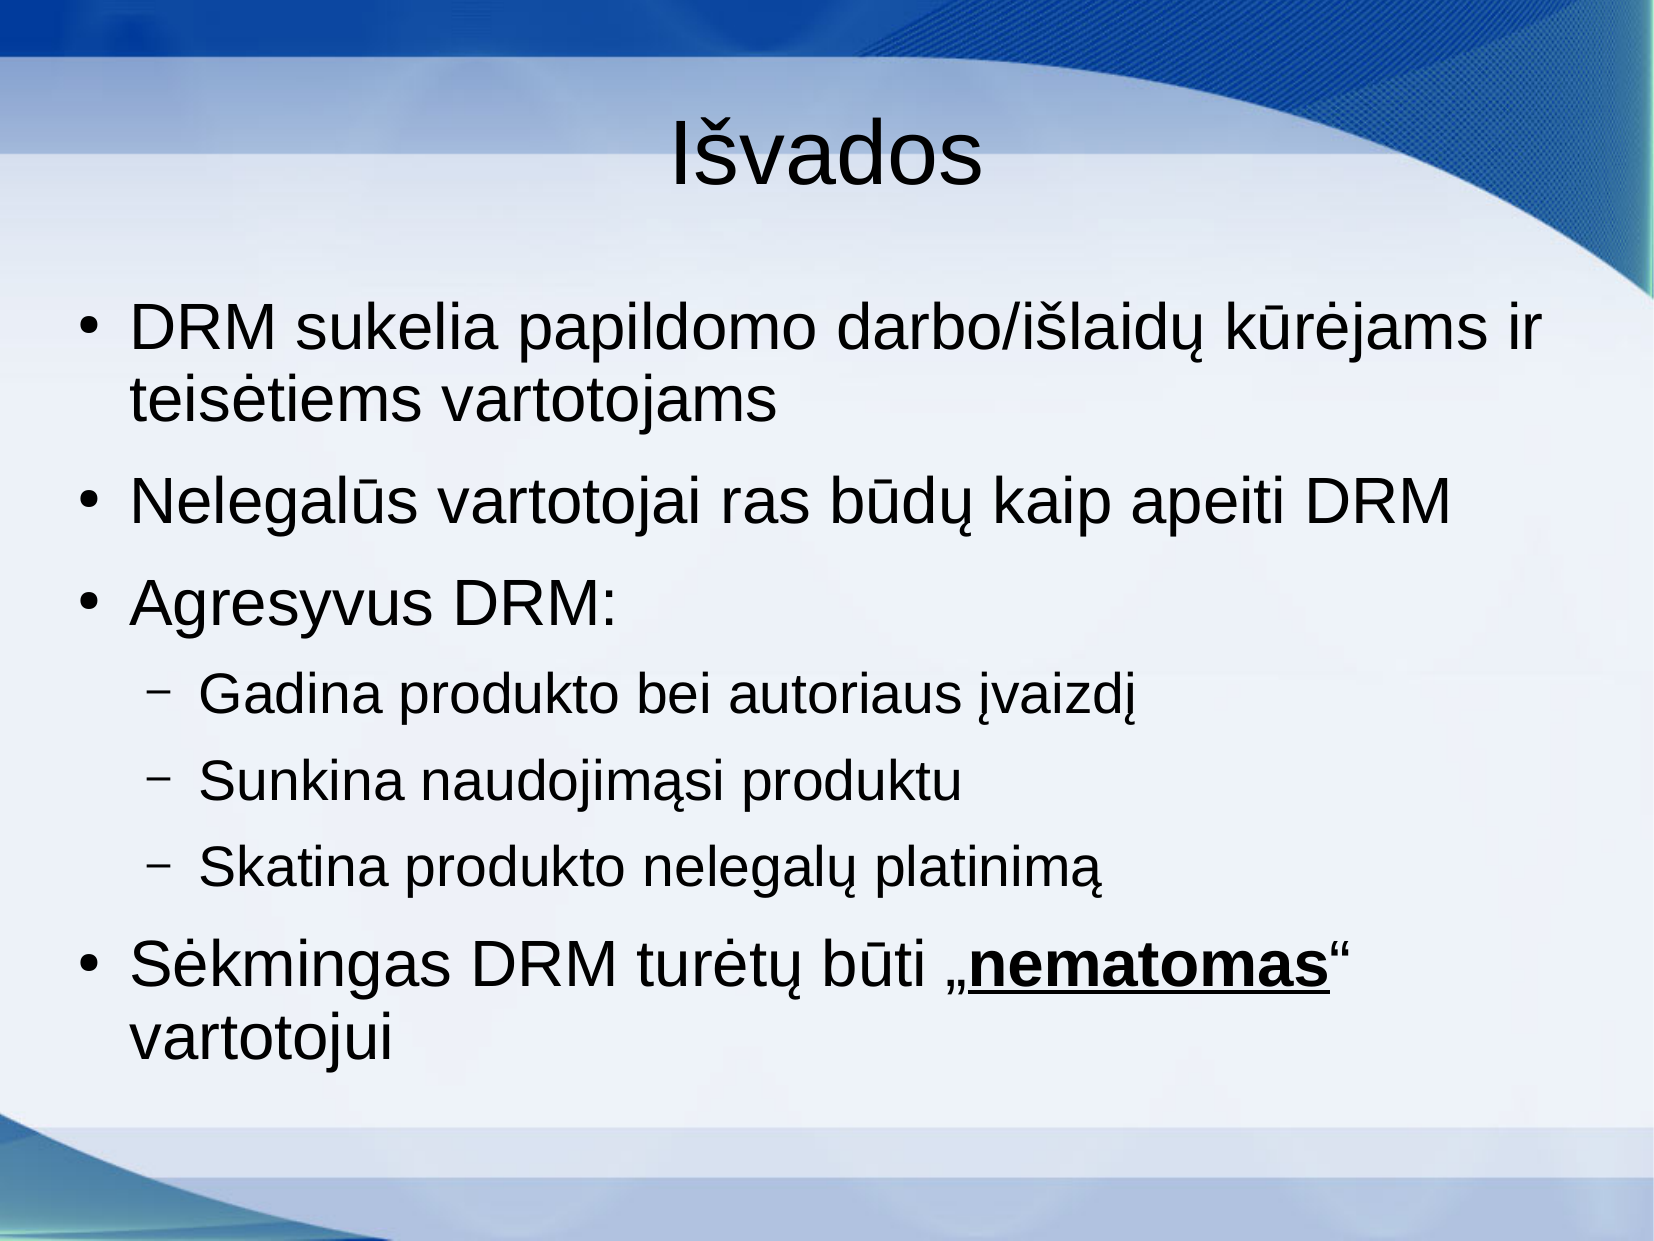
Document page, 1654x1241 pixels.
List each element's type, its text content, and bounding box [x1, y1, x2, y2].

picture [0, 0, 1654, 1241]
list DRM sukelia papildomo darbo/išlaidų kūrėjams ir teisėtiems vartotojams Nelegalūs vartotojai ras būdų kaip apeiti DRM Agresyvus DRM: Gadina produkto bei autoriaus įvaizdį Sunkina naudojimąsi produktu Skatina produkto nelegalų platinimą Sėkmingas DRM turėtų būti „nematomas“ vartotojui [60, 290, 1613, 1081]
title Išvados [82, 49, 1571, 257]
